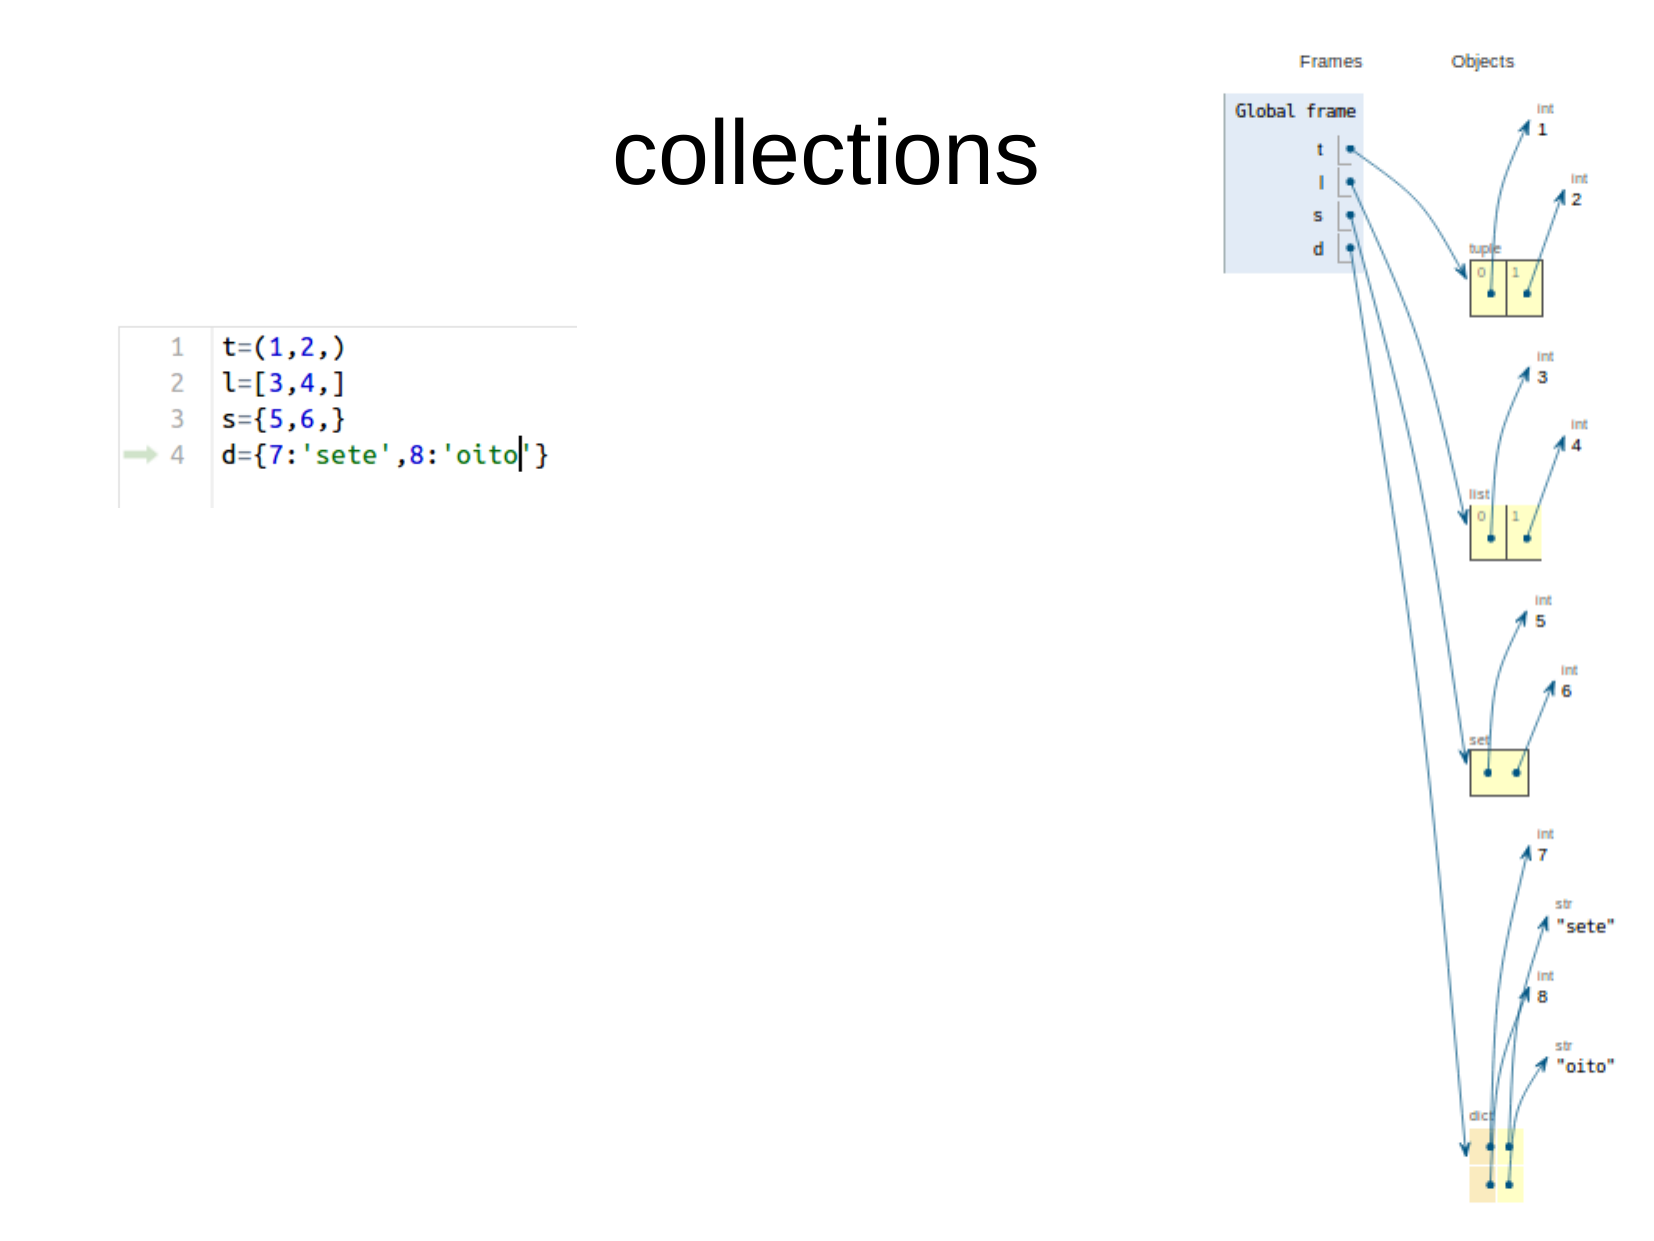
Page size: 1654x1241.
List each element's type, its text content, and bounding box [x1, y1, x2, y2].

picture [106, 317, 577, 508]
picture [1204, 14, 1640, 1219]
title collections [82, 49, 1204, 257]
